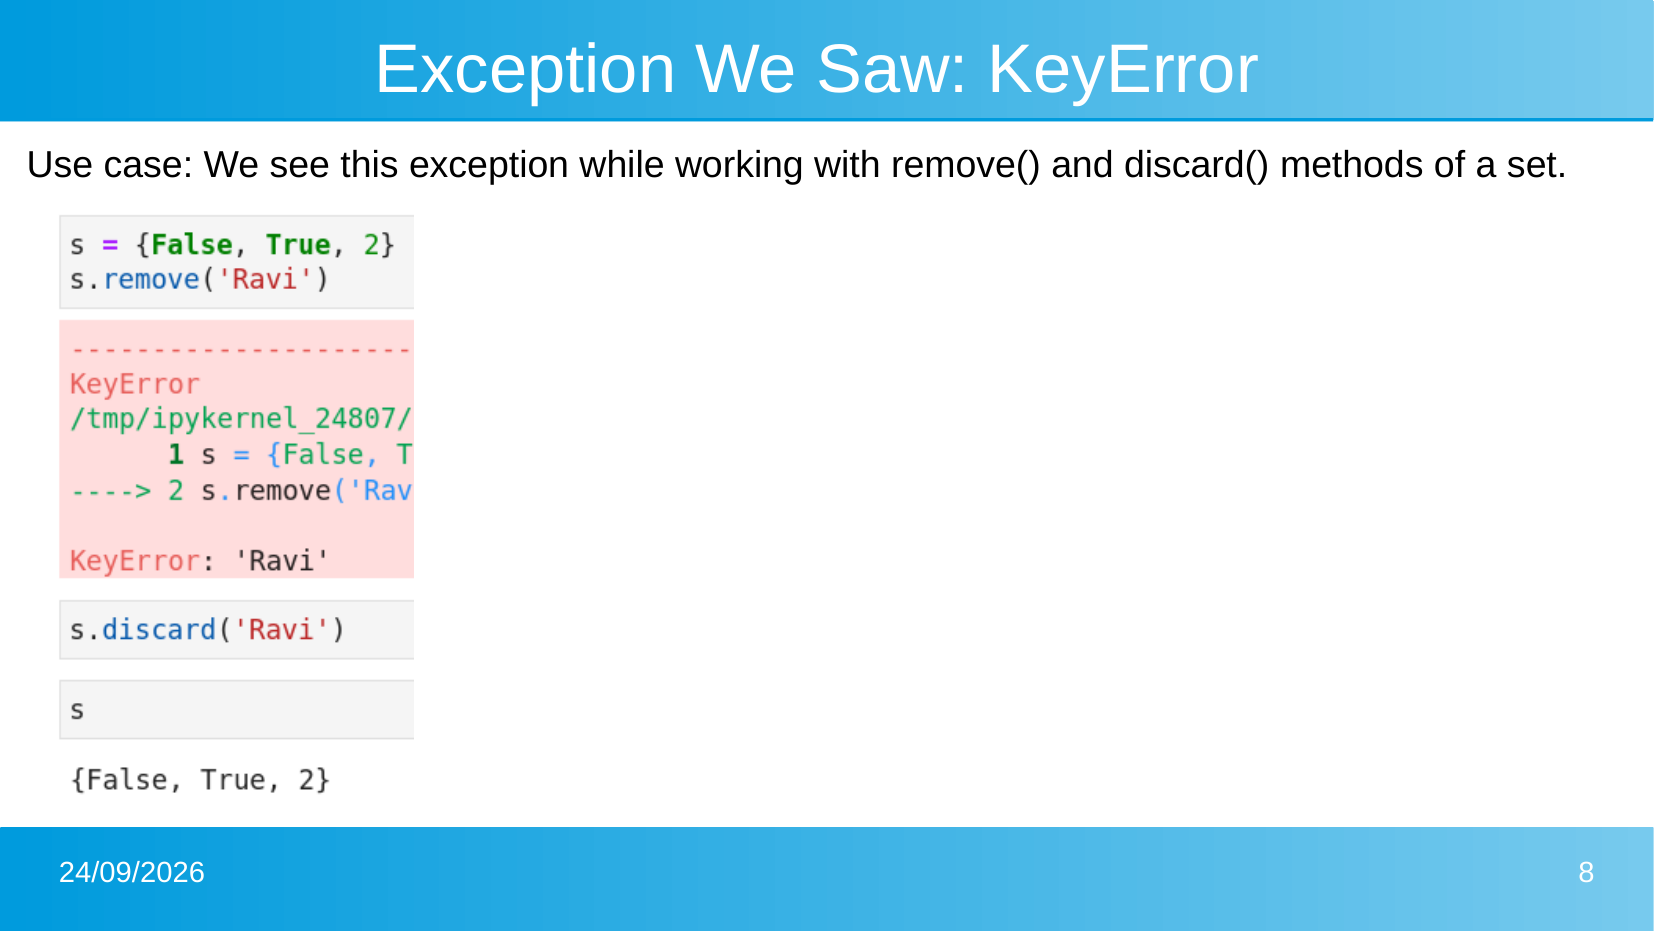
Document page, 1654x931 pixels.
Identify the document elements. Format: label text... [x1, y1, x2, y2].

title Exception We Saw: KeyError [59, 29, 1595, 108]
picture [47, 206, 414, 821]
text_box Use case: We see this exception while working with remove() and discard() methods of a set. [11, 135, 1625, 361]
